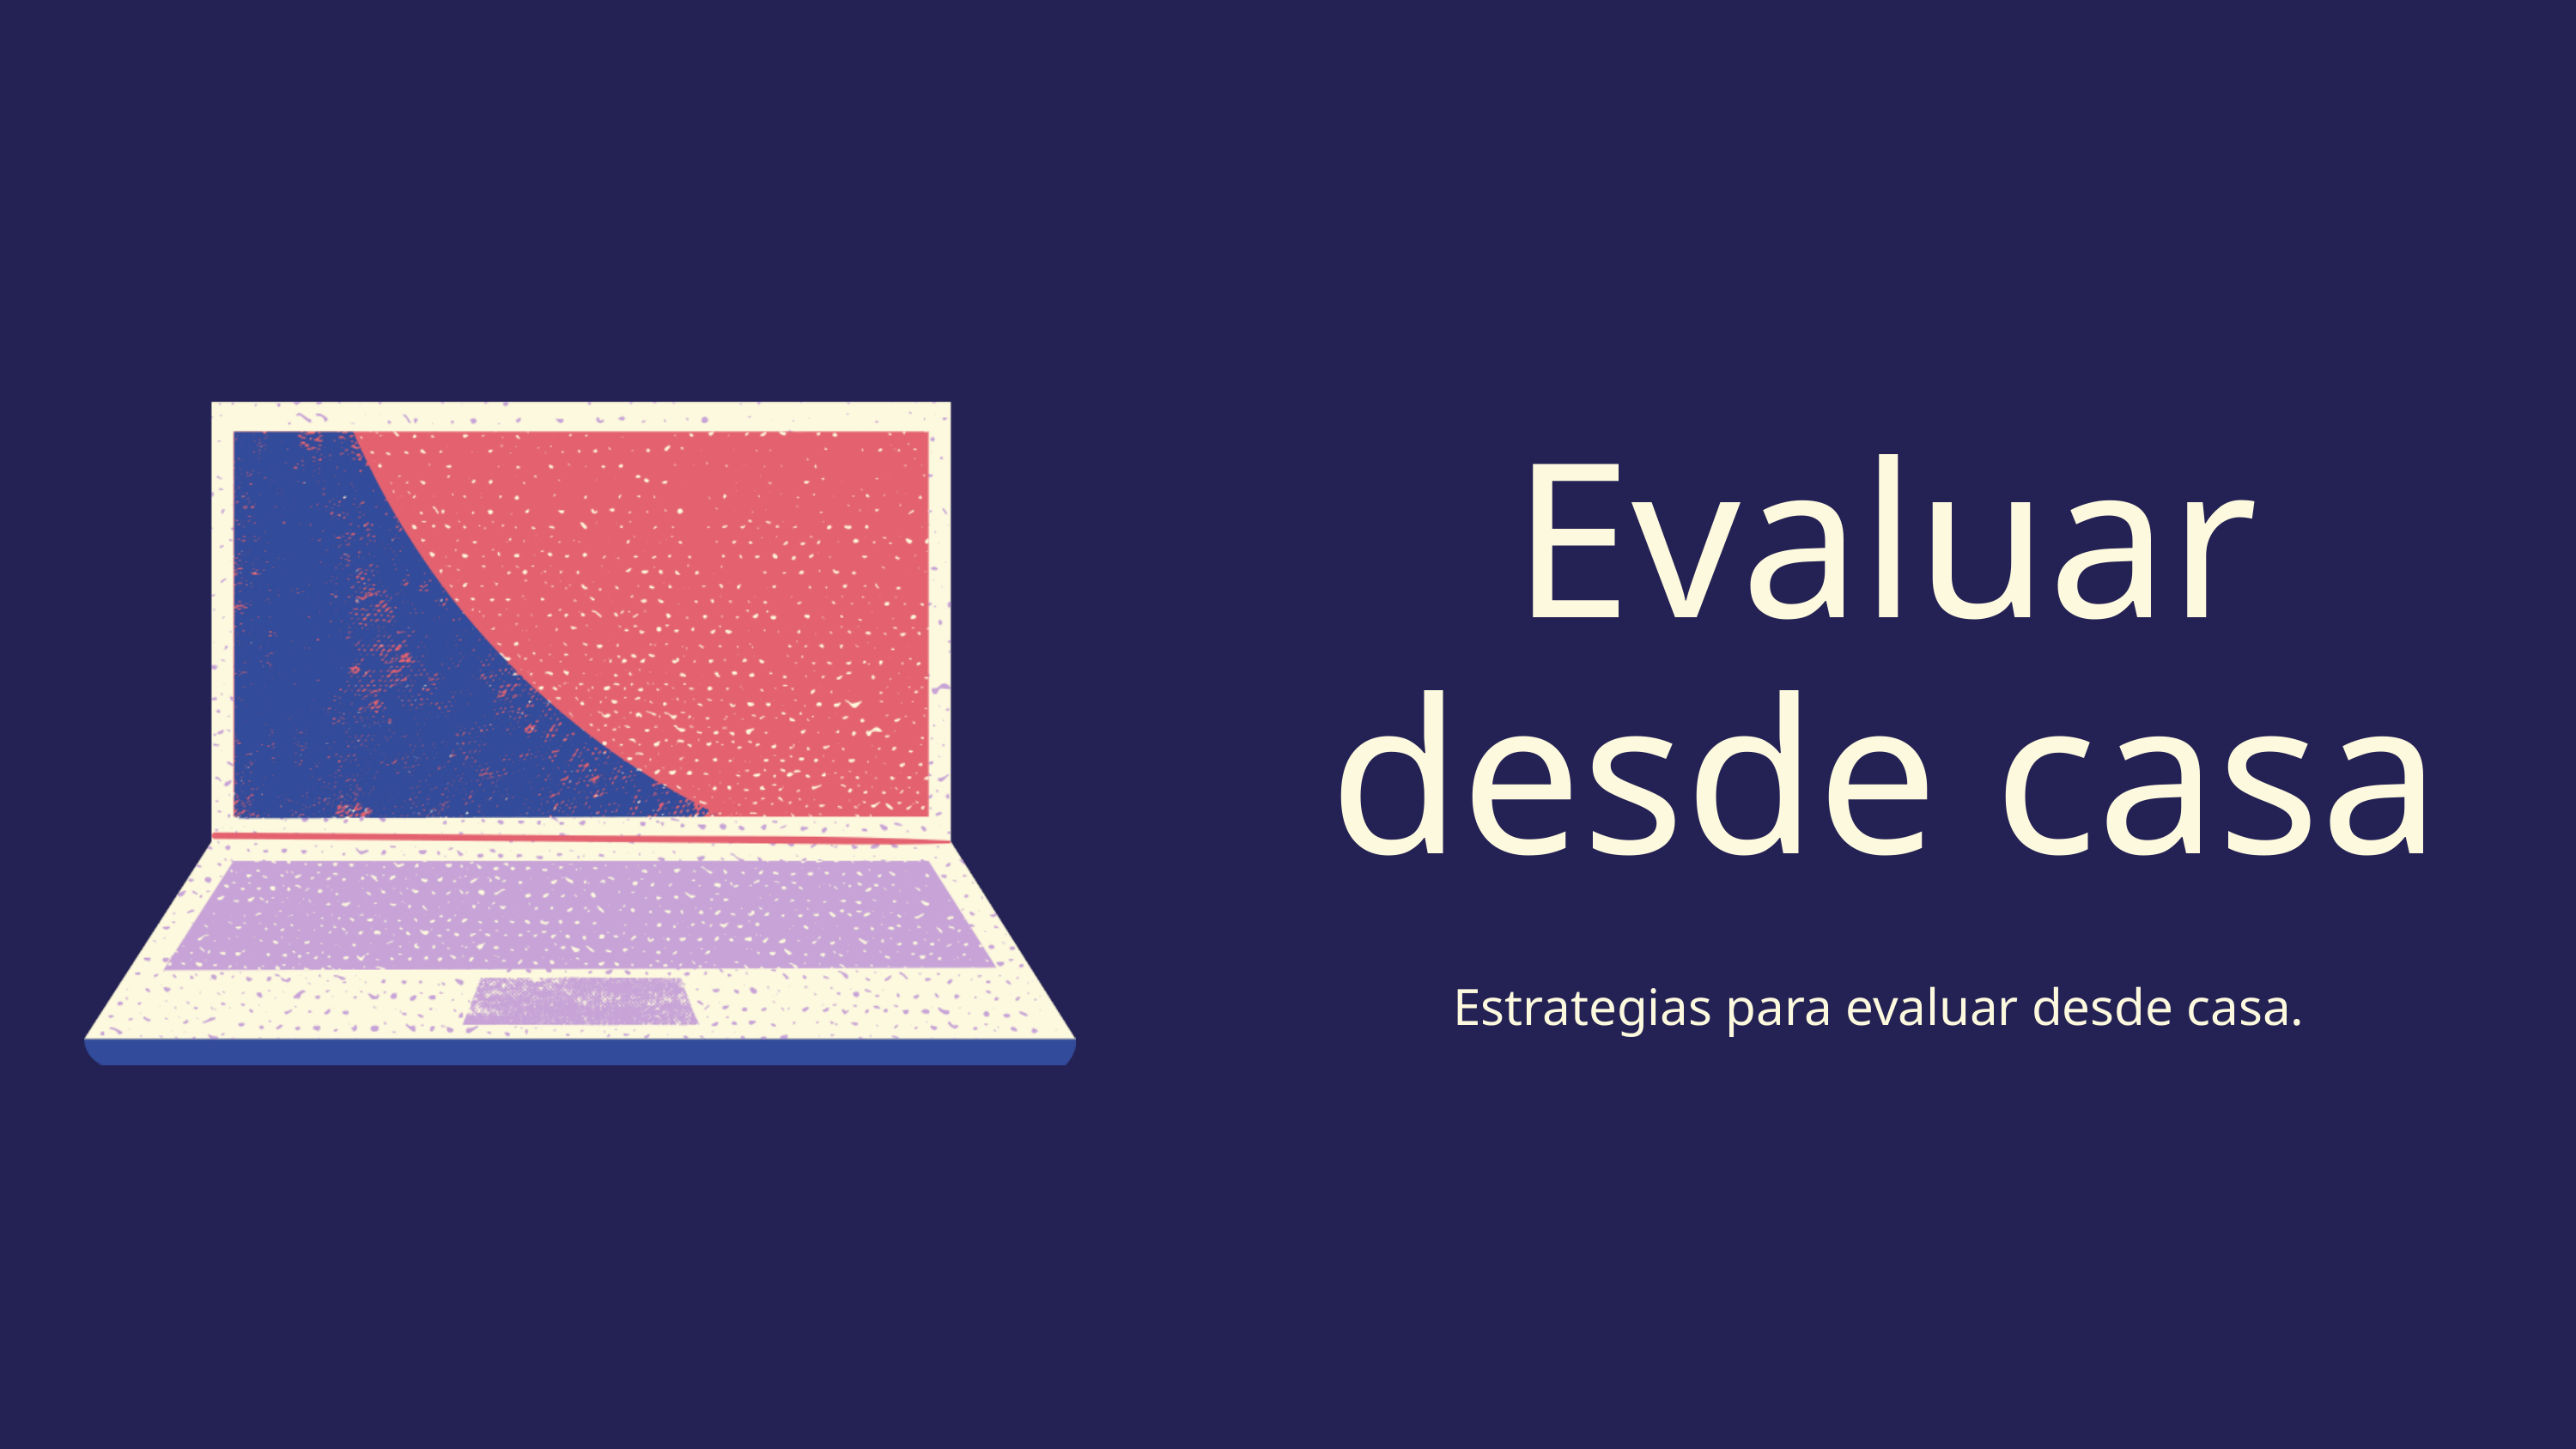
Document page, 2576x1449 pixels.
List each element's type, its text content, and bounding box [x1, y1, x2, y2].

text_box Estrategias para evaluar desde casa. [1194, 975, 2576, 1036]
text_box Evaluar desde casa [1194, 424, 2576, 897]
picture [84, 402, 1076, 1065]
